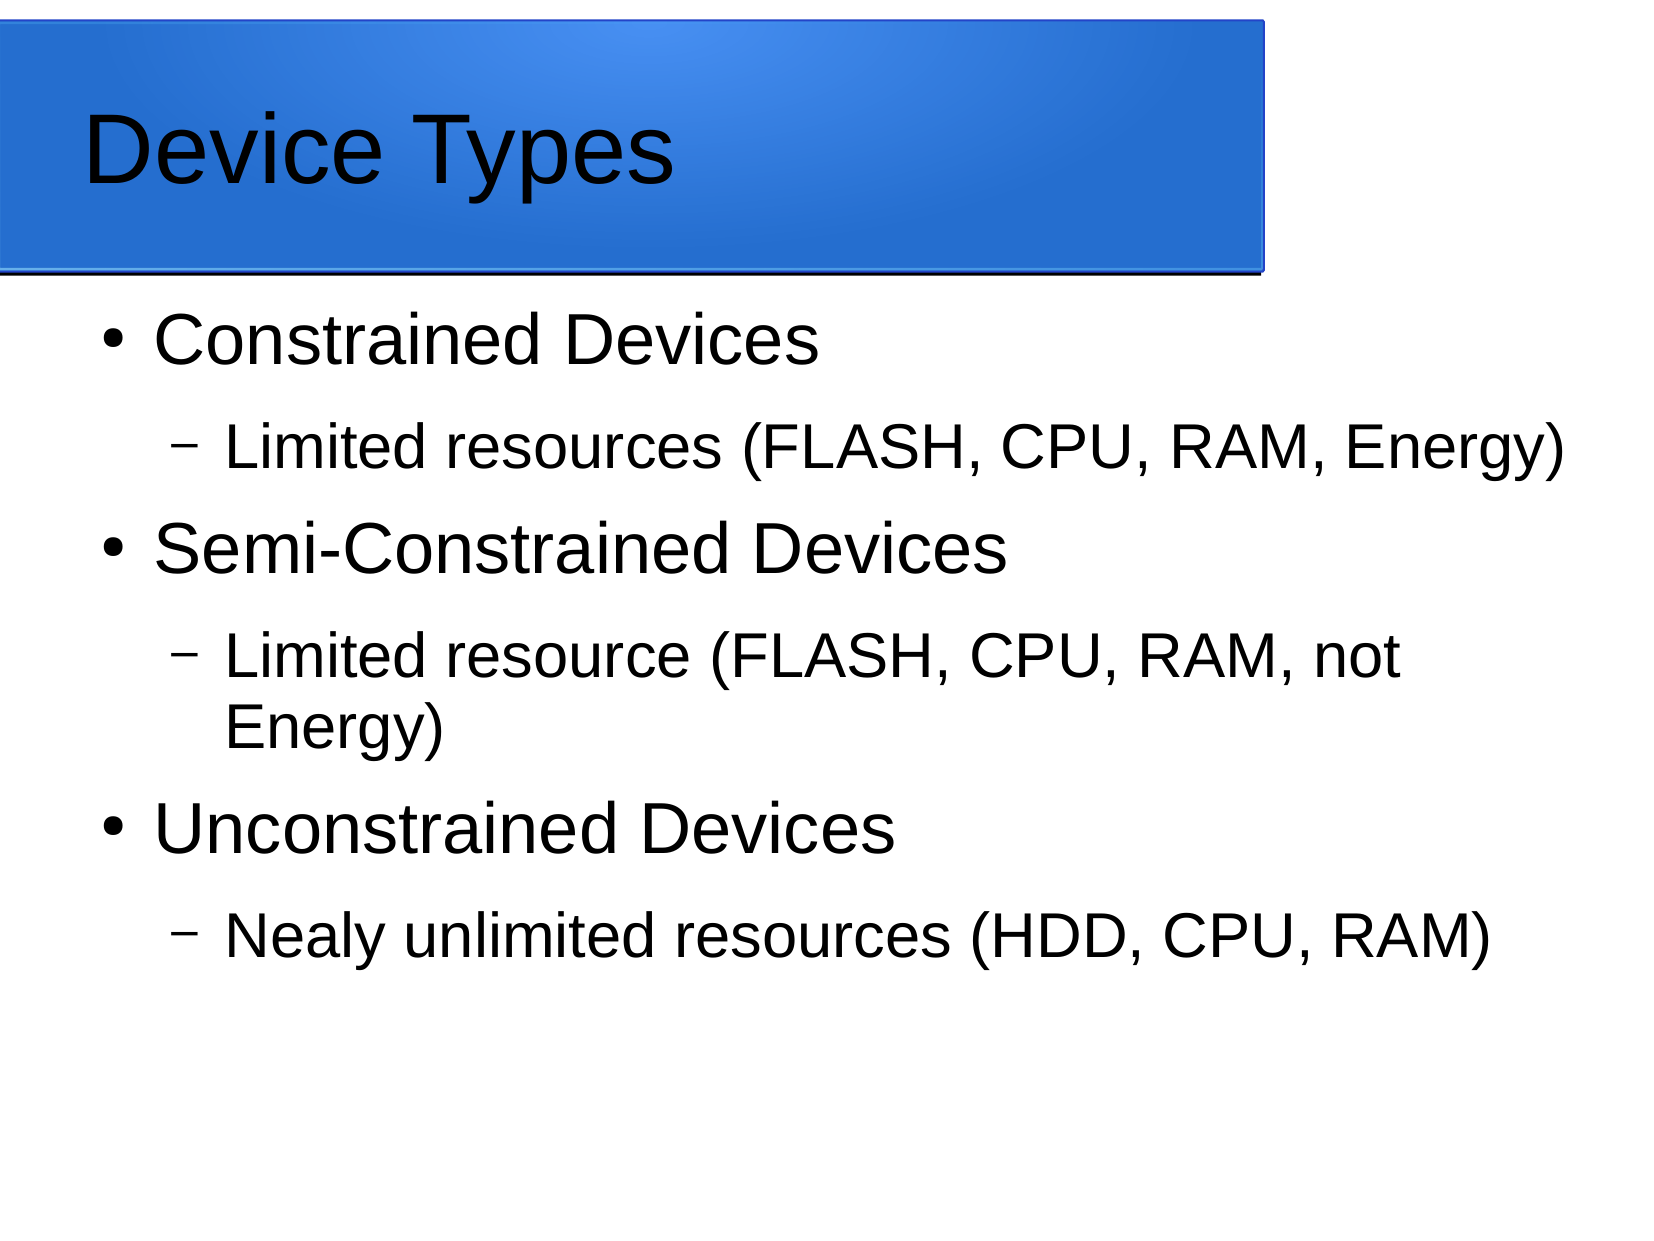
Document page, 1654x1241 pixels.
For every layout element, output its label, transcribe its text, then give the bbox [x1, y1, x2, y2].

list Constrained Devices Limited resources (FLASH, CPU, RAM, Energy) Semi-Constrained Devices Limited resource (FLASH, CPU, RAM, not Energy) Unconstrained Devices Nealy unlimited resources (HDD, CPU, RAM) [82, 299, 1571, 1019]
title Device Types [82, 47, 1235, 252]
